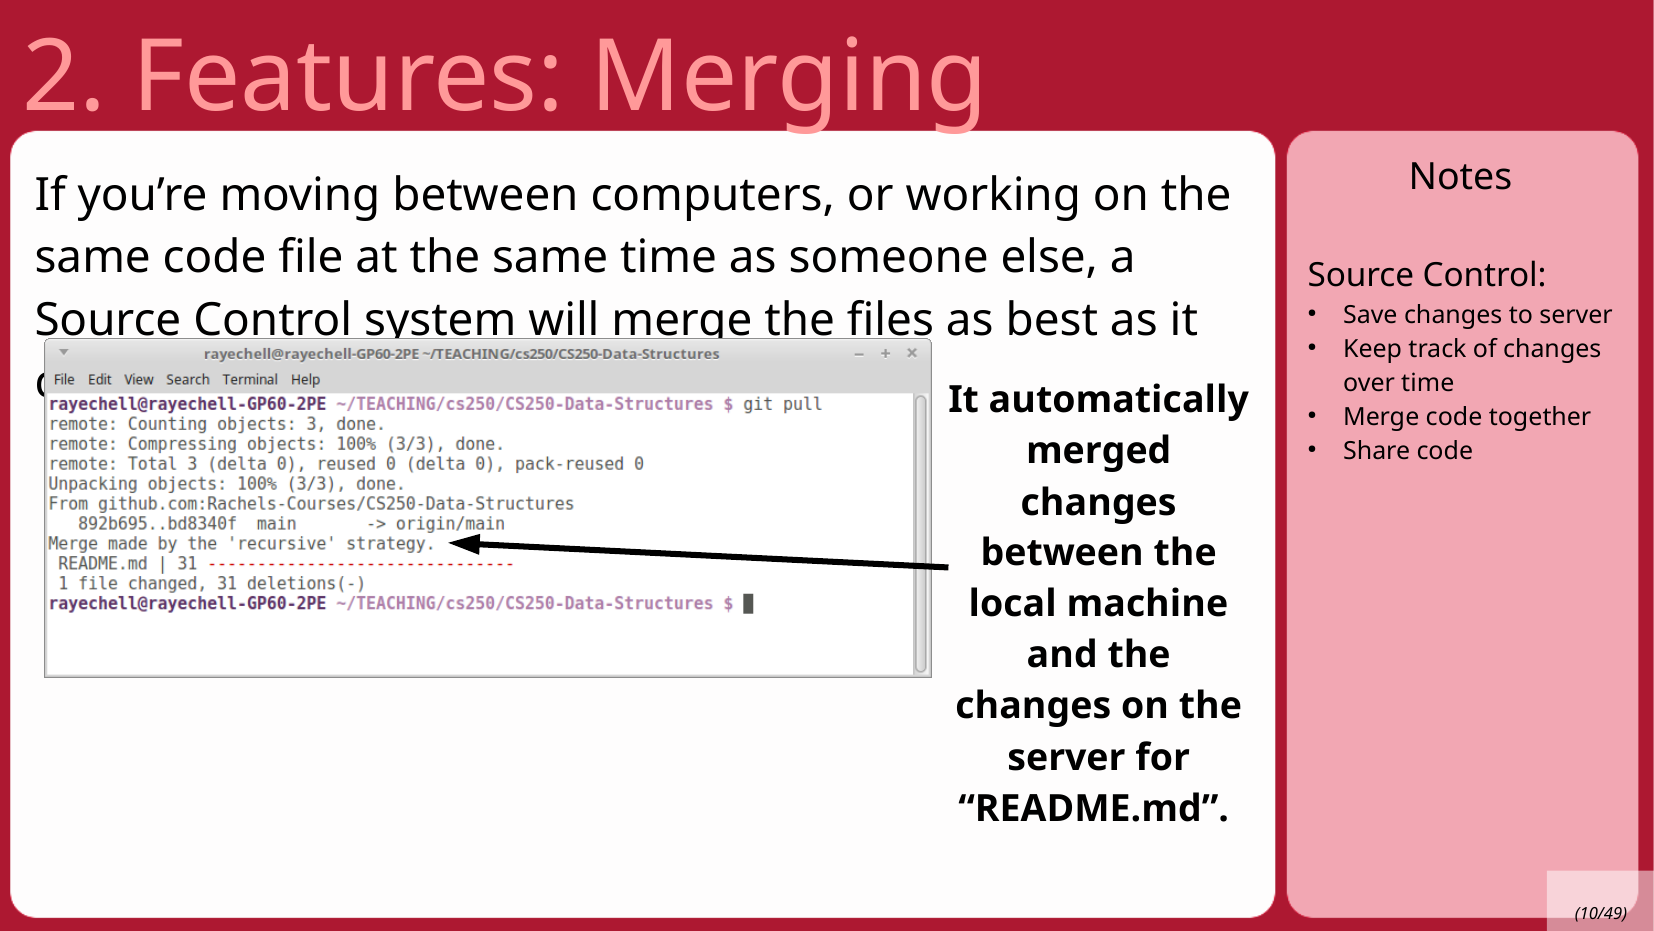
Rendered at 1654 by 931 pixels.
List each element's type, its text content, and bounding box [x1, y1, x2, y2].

picture [0, 0, 1654, 931]
text_box Notes Source Control: Save changes to server Keep track of changes over time Merge code together Share code [1290, 141, 1631, 419]
text_box It automatically merged changes between the local machine and the changes on the server for “README.md”. [931, 338, 1267, 867]
text_box If you’re moving between computers, or working on the same code file at the same time as someone else, a Source Control system will merge the files as best as it can… [34, 160, 1248, 373]
text_box (<number>/49) [1546, 877, 1654, 931]
title 2. Features: Merging [22, 7, 1511, 136]
